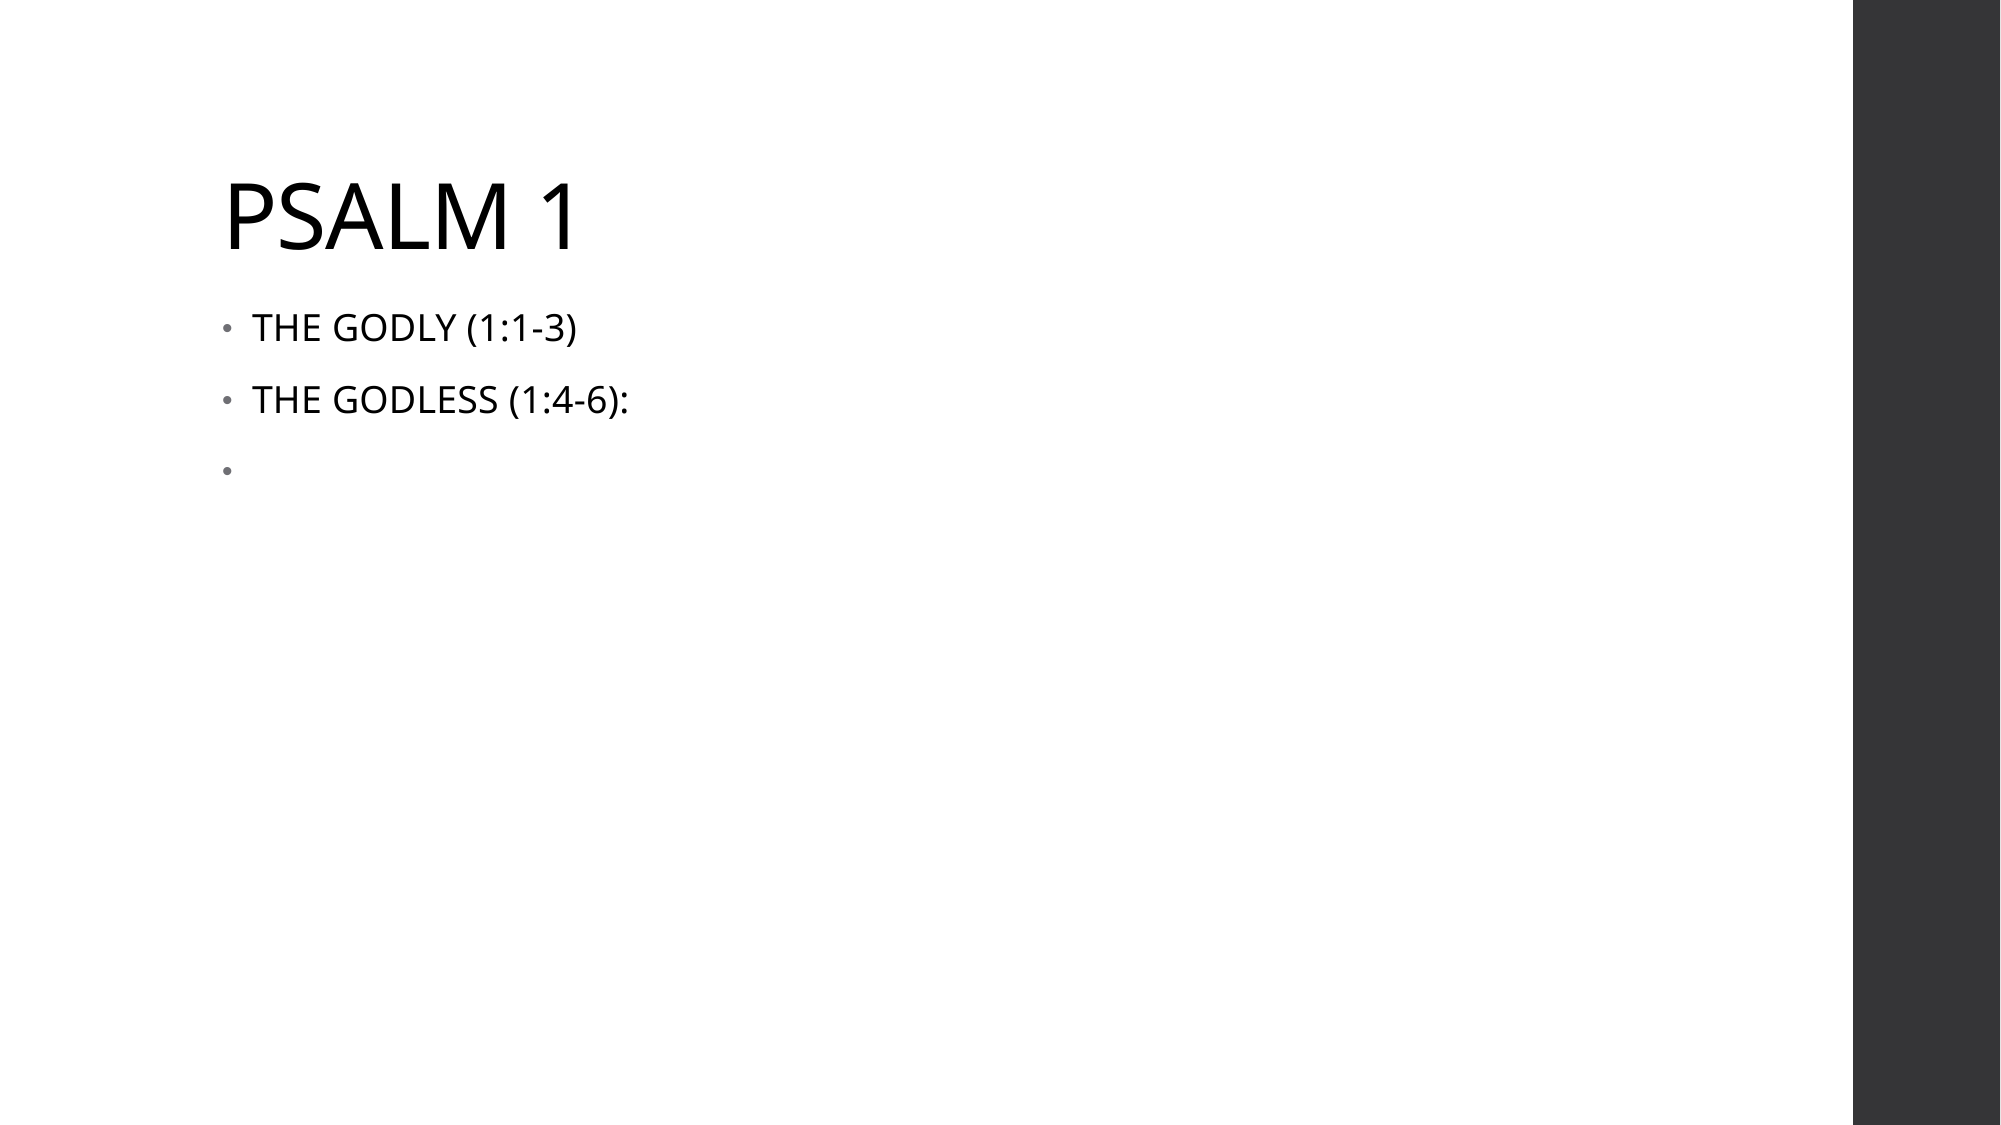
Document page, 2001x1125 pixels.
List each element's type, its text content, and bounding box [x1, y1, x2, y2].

title PSALM 1 [206, 60, 1797, 278]
list THE GODLY (1:1-3) THE GODLESS (1:4-6): [206, 299, 1617, 1014]
